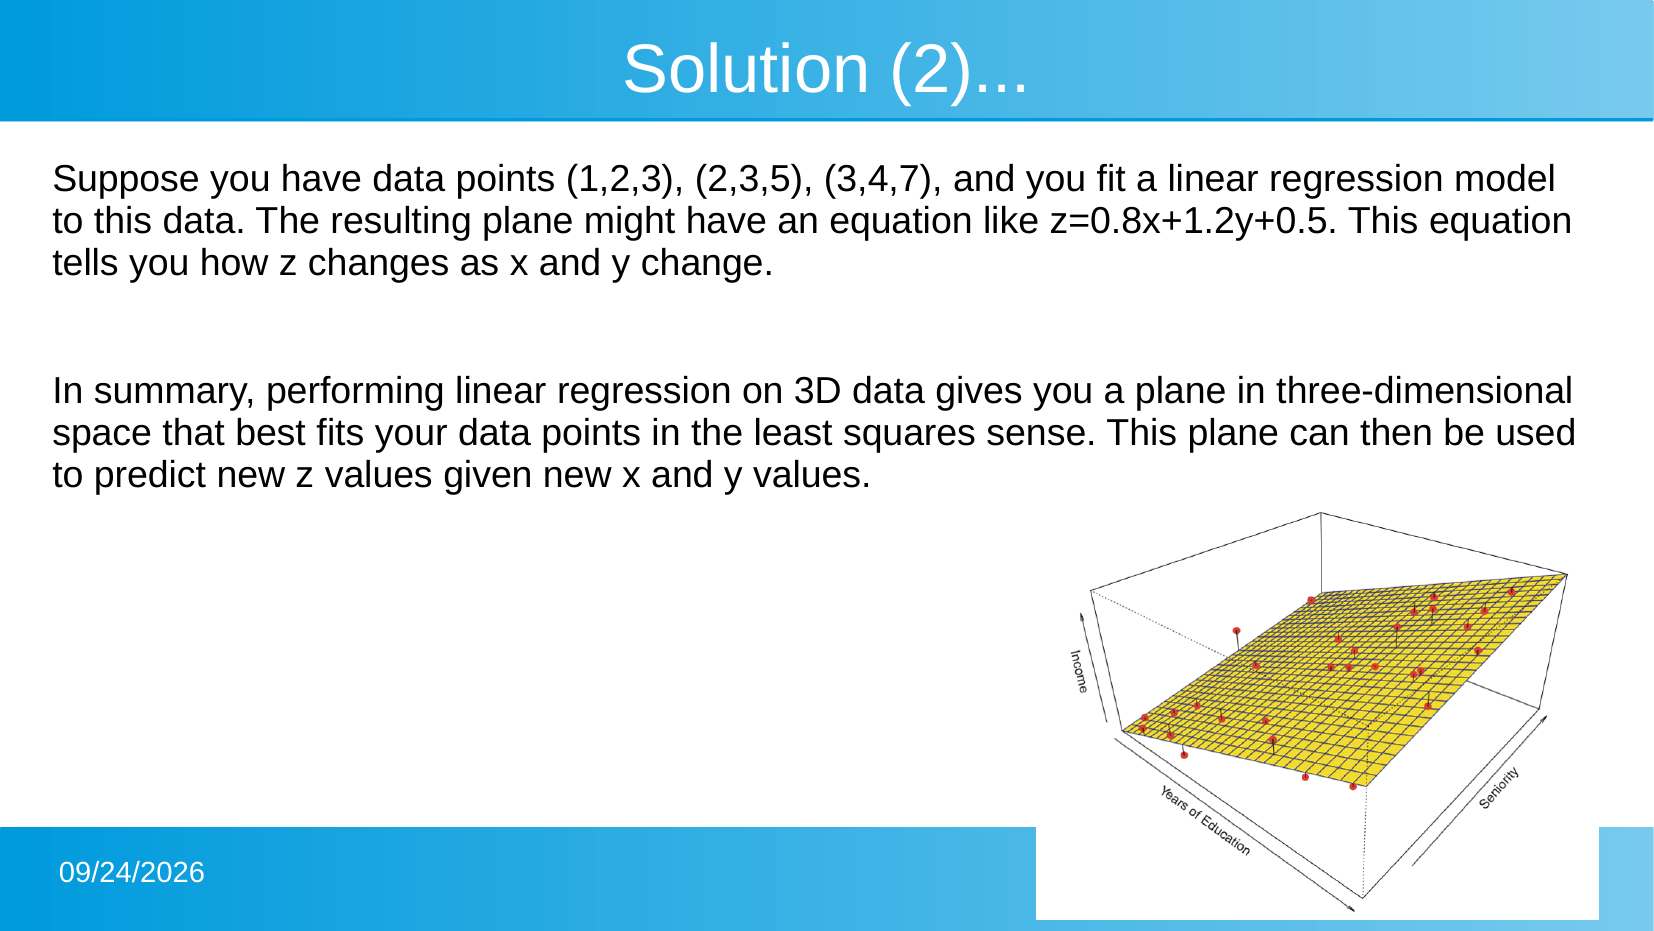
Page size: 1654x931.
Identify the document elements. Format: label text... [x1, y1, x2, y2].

picture [1036, 482, 1599, 920]
text_box Suppose you have data points (1,2,3), (2,3,5), (3,4,7), and you fit a linear regression model to this data. The resulting plane might have an equation like z=0.8x+1.2y+0.5. This equation tells you how z changes as x and y change. In summary, performing linear regression on 3D data gives you a plane in three-dimensional space that best fits your data points in the least squares sense. This plane can then be used to predict new z values given new x and y values. [37, 150, 1613, 788]
title Solution (2)... [59, 29, 1595, 108]
